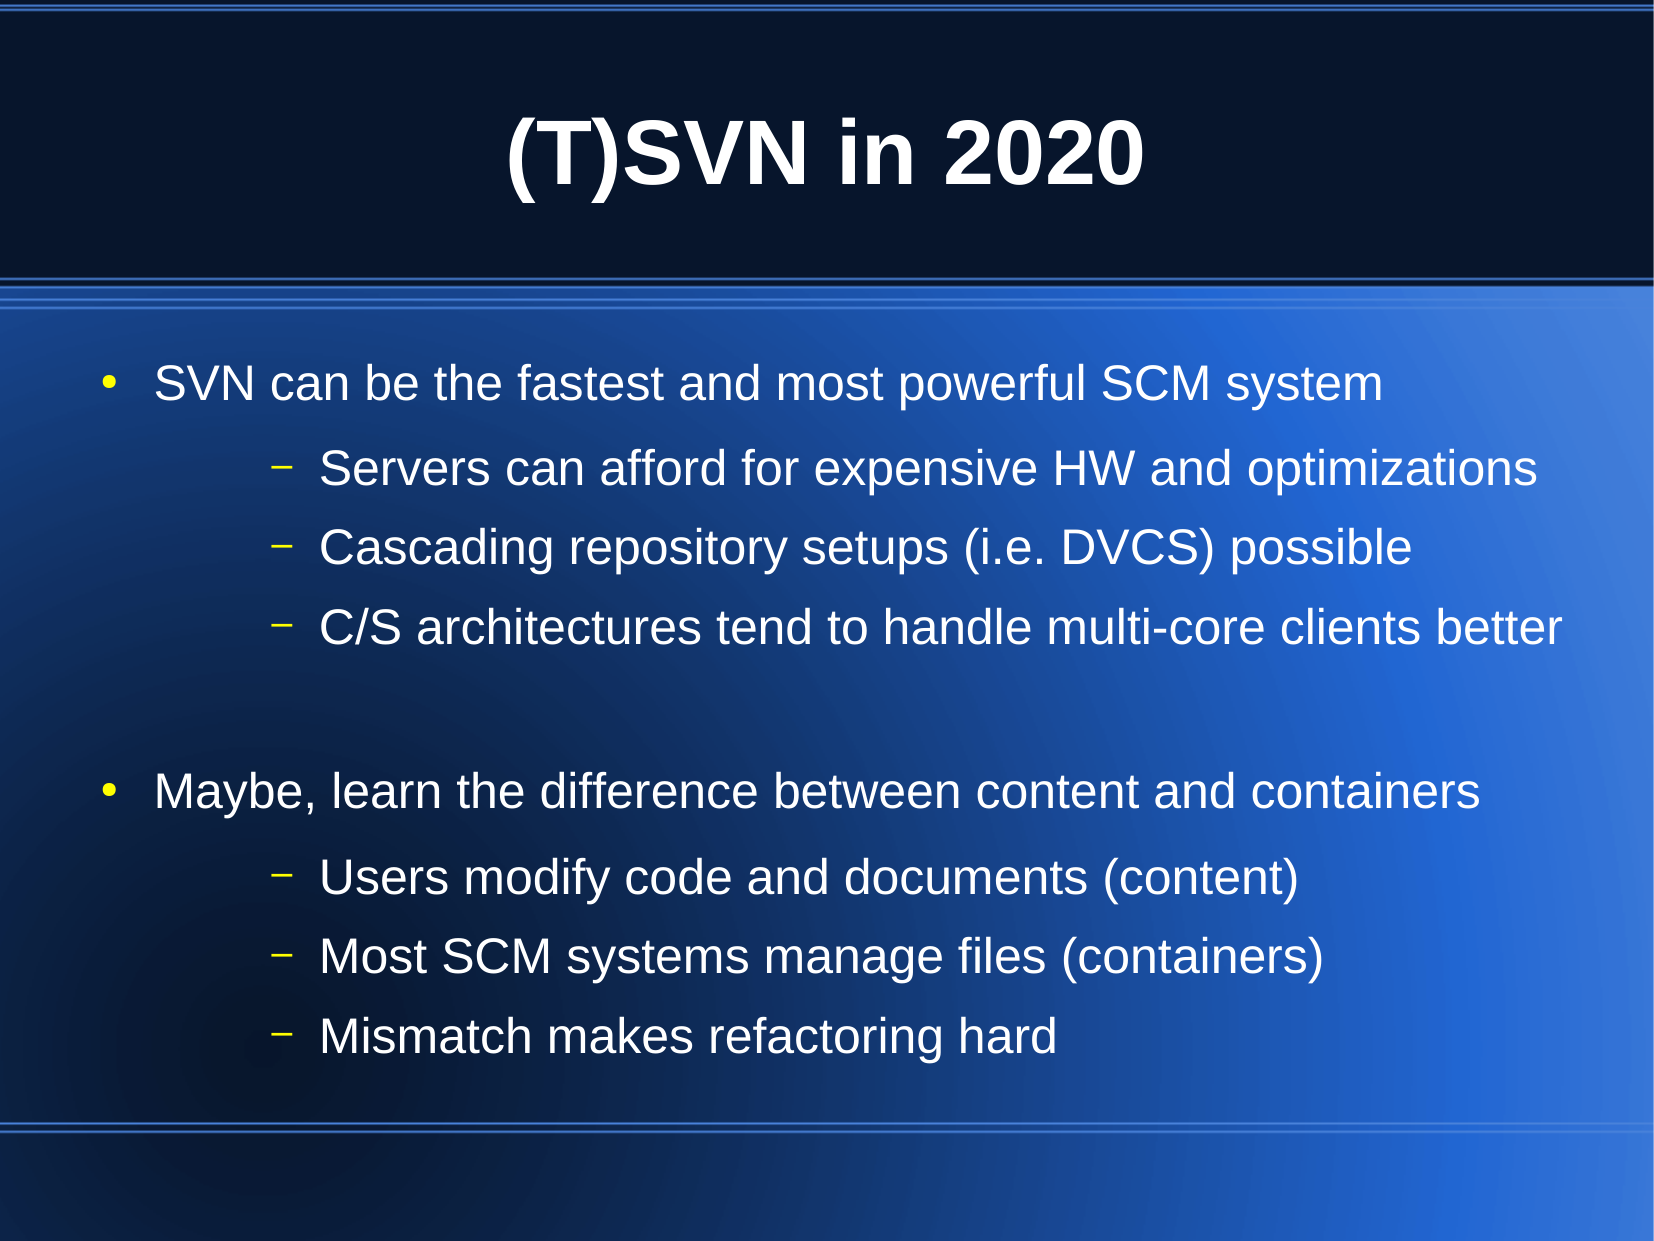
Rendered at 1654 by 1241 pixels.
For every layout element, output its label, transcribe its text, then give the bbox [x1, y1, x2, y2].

list SVN can be the fastest and most powerful SCM system Servers can afford for expensive HW and optimizations Cascading repository setups (i.e. DVCS) possible C/S architectures tend to handle multi-core clients better Maybe, learn the difference between content and containers Users modify code and documents (content) Most SCM systems manage files (containers) Mismatch makes refactoring hard [82, 355, 1571, 1123]
title (T)SVN in 2020 [82, 49, 1571, 257]
picture [0, 0, 1654, 1241]
